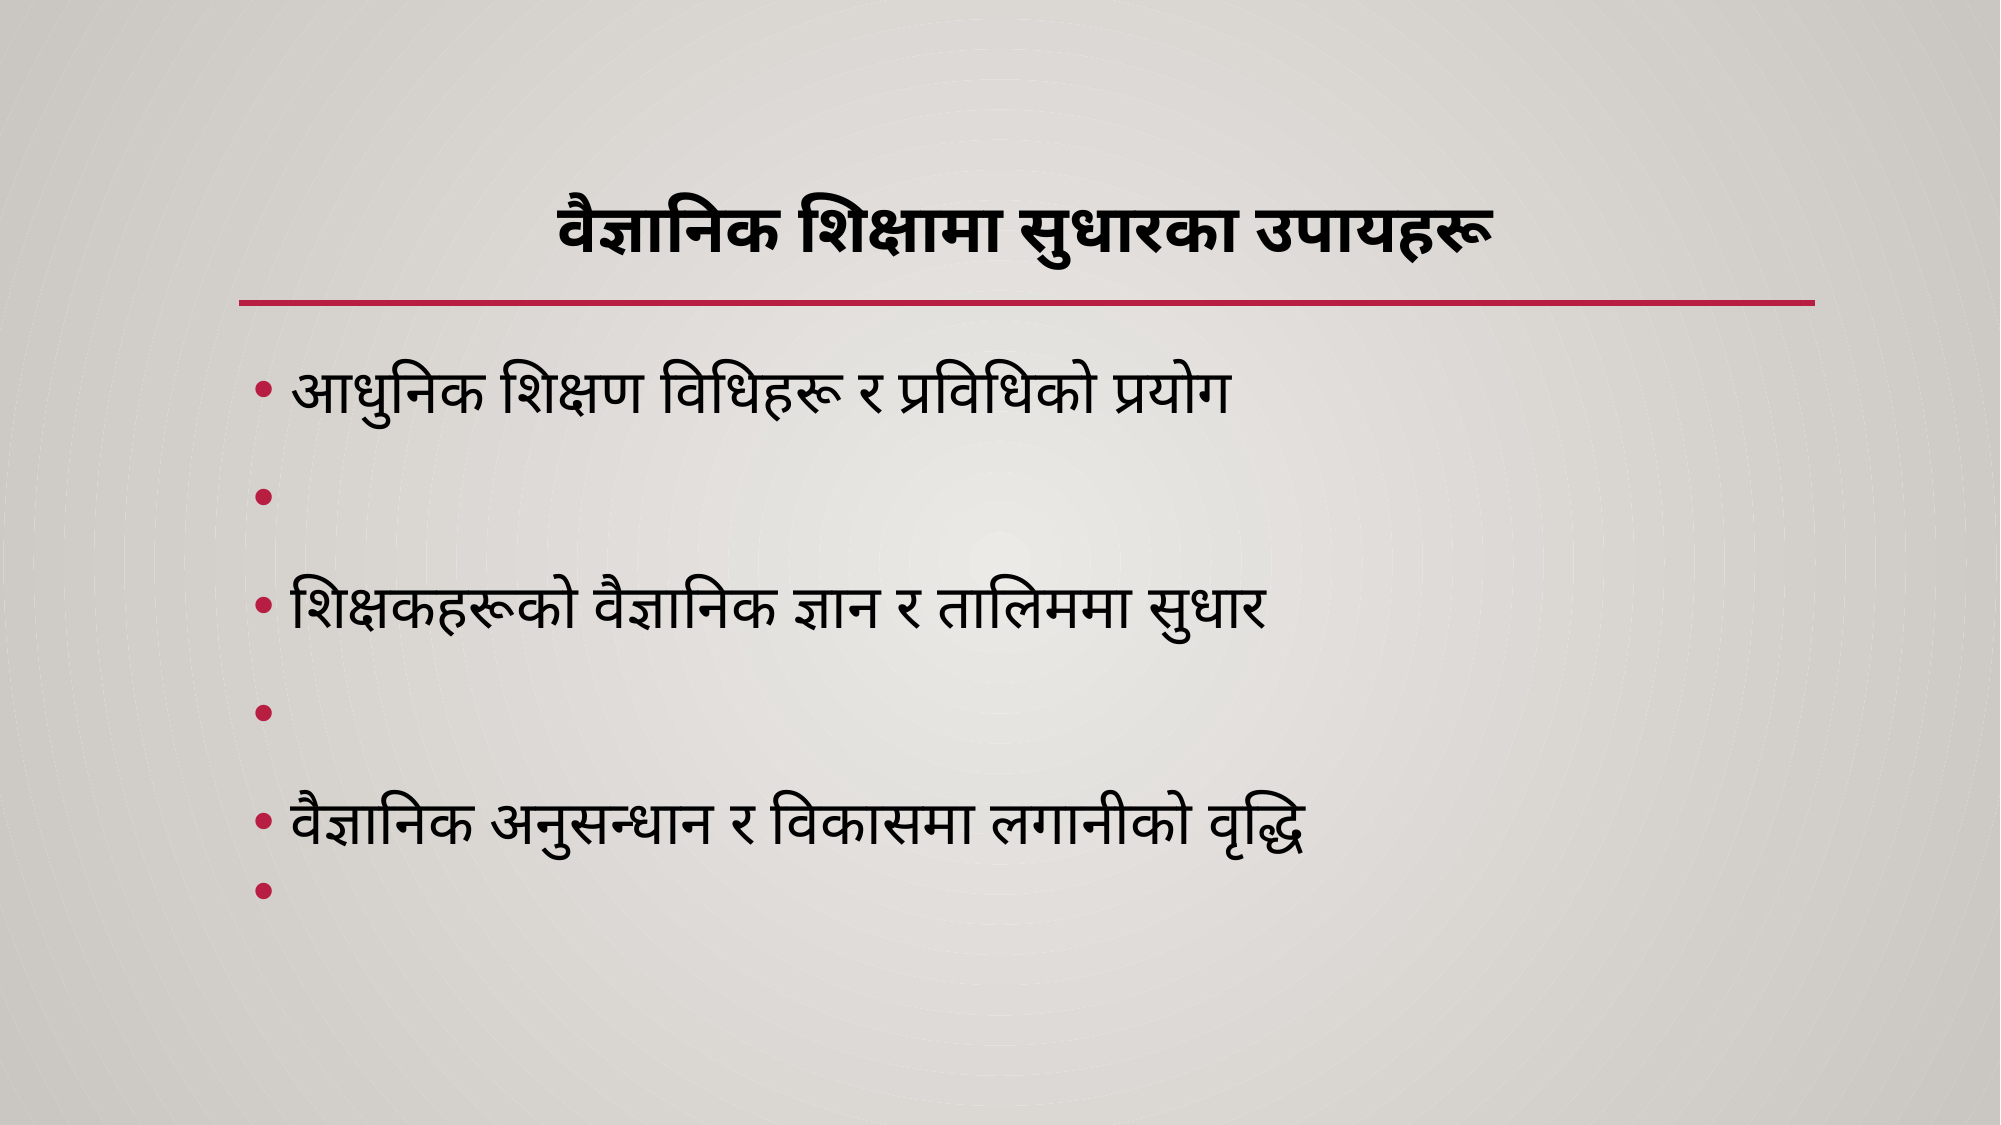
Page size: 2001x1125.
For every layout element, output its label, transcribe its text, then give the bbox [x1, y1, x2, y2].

list आधुनिक शिक्षण विधिहरू र प्रविधिको प्रयोग शिक्षकहरूको वैज्ञानिक ज्ञान र तालिममा सुधार वैज्ञानिक अनुसन्धान र विकासमा लगानीको वृद्धि [238, 330, 1814, 897]
title वैज्ञानिक शिक्षामा सुधारका उपायहरू [542, 187, 1599, 330]
